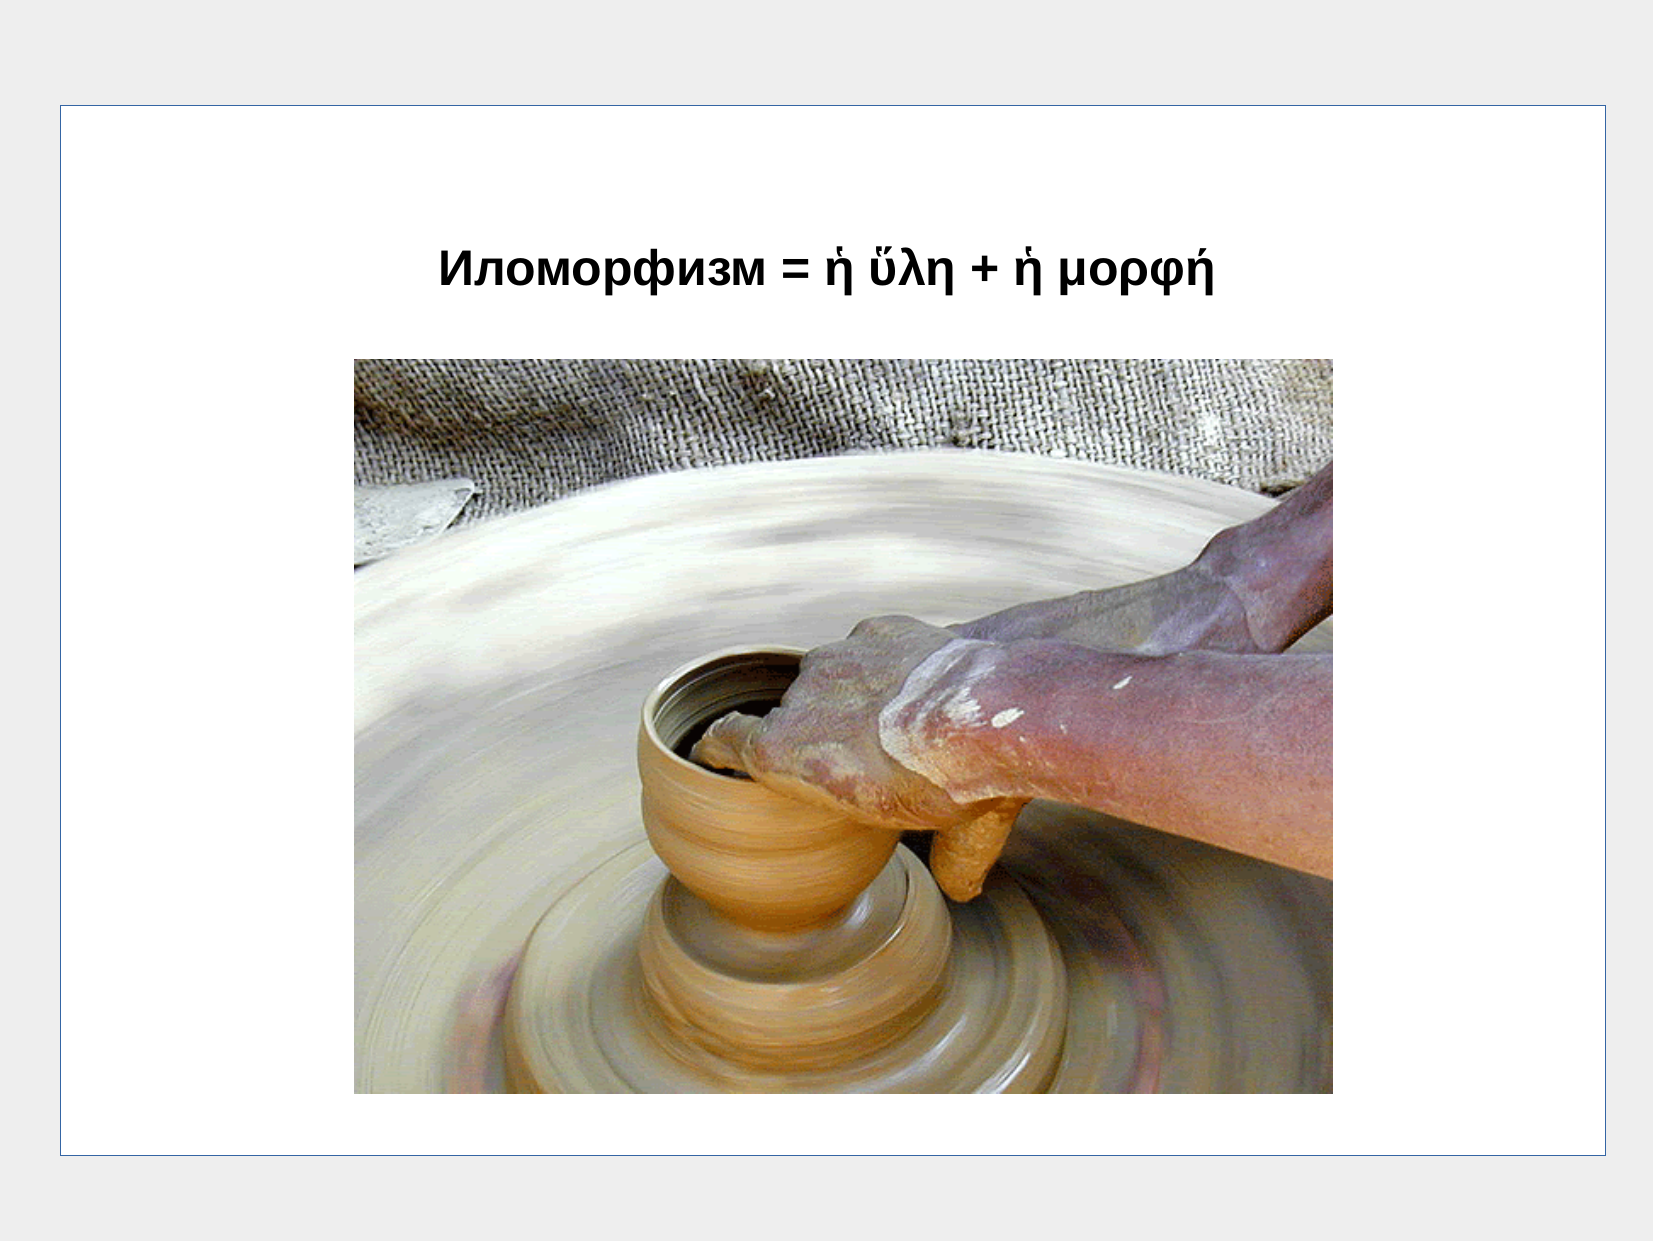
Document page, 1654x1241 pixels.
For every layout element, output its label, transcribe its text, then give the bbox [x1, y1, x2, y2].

text_box Иломорфизм = ἡ ὕλη + ἡ μορφή [150, 240, 1531, 291]
text_box [60, 105, 1606, 1156]
picture [354, 359, 1333, 1094]
